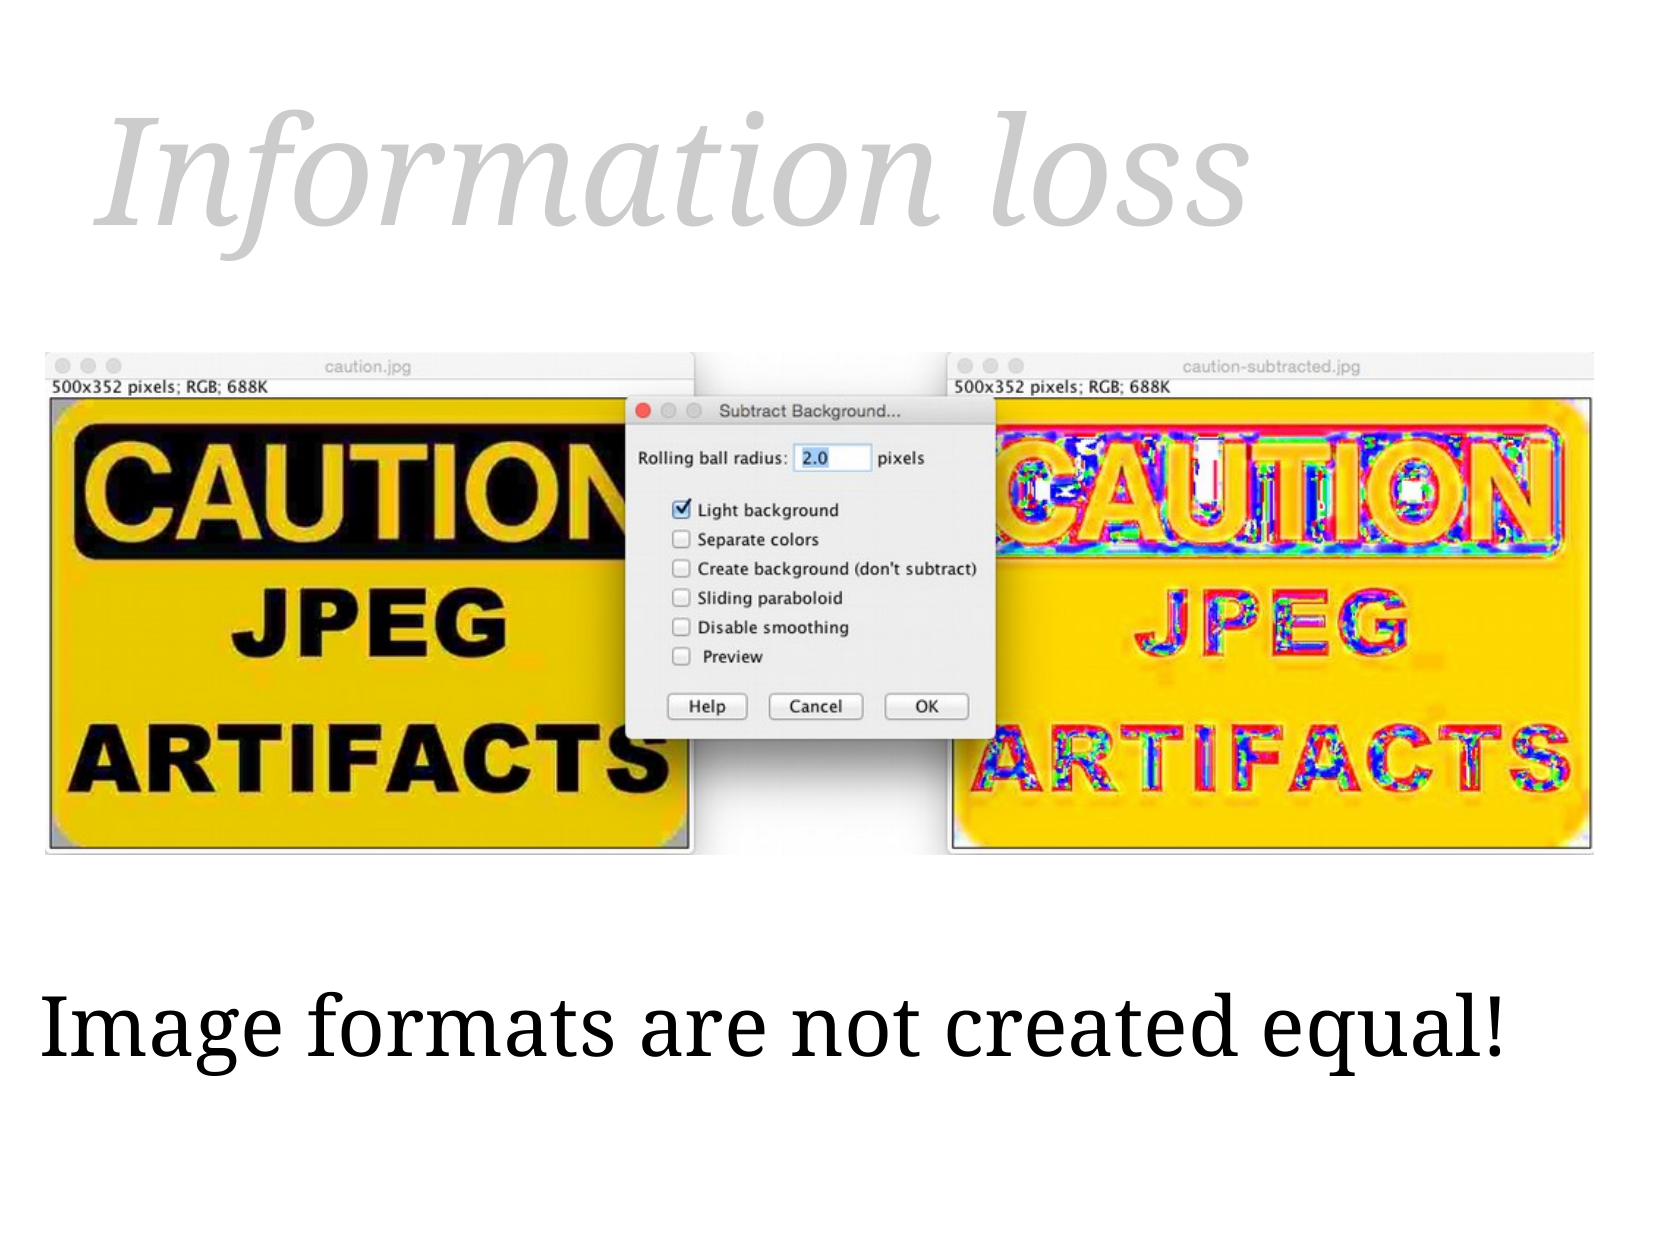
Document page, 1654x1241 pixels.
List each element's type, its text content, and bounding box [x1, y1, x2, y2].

picture [45, 352, 1594, 856]
text_box Image formats are not created equal! [17, 960, 1591, 1068]
text_box Information loss [81, 57, 1654, 239]
